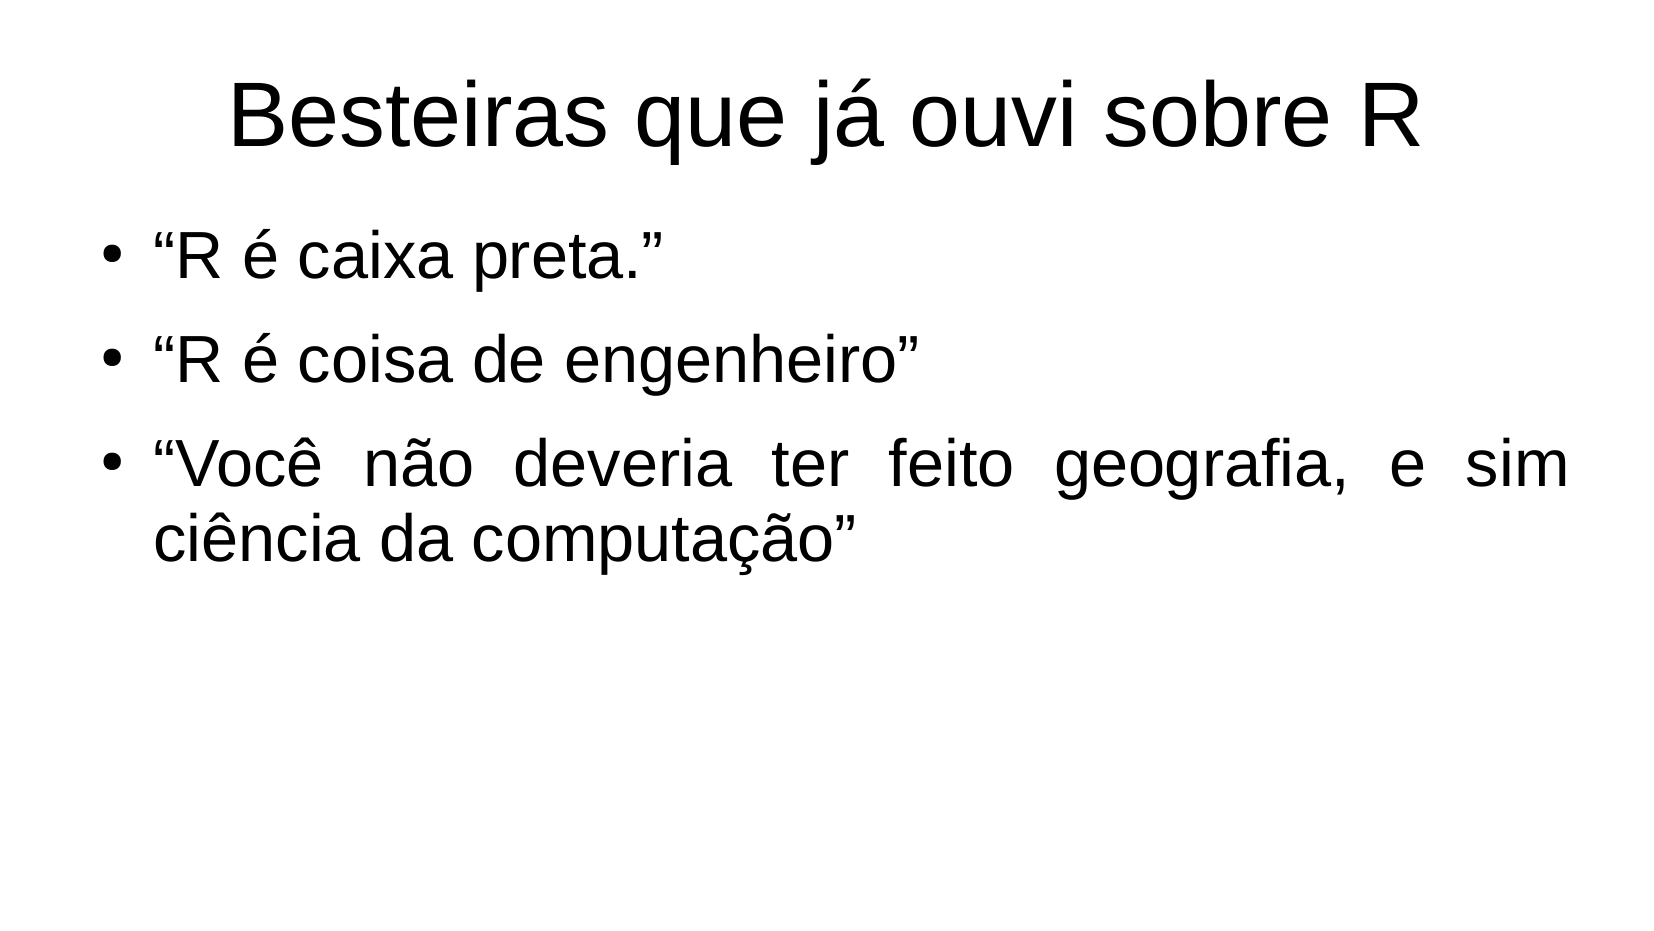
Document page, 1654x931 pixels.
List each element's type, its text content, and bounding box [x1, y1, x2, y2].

list “R é caixa preta.” “R é coisa de engenheiro” “Você não deveria ter feito geografia, e sim ciência da computação” [82, 217, 1571, 758]
title Besteiras que já ouvi sobre R [82, 37, 1571, 193]
